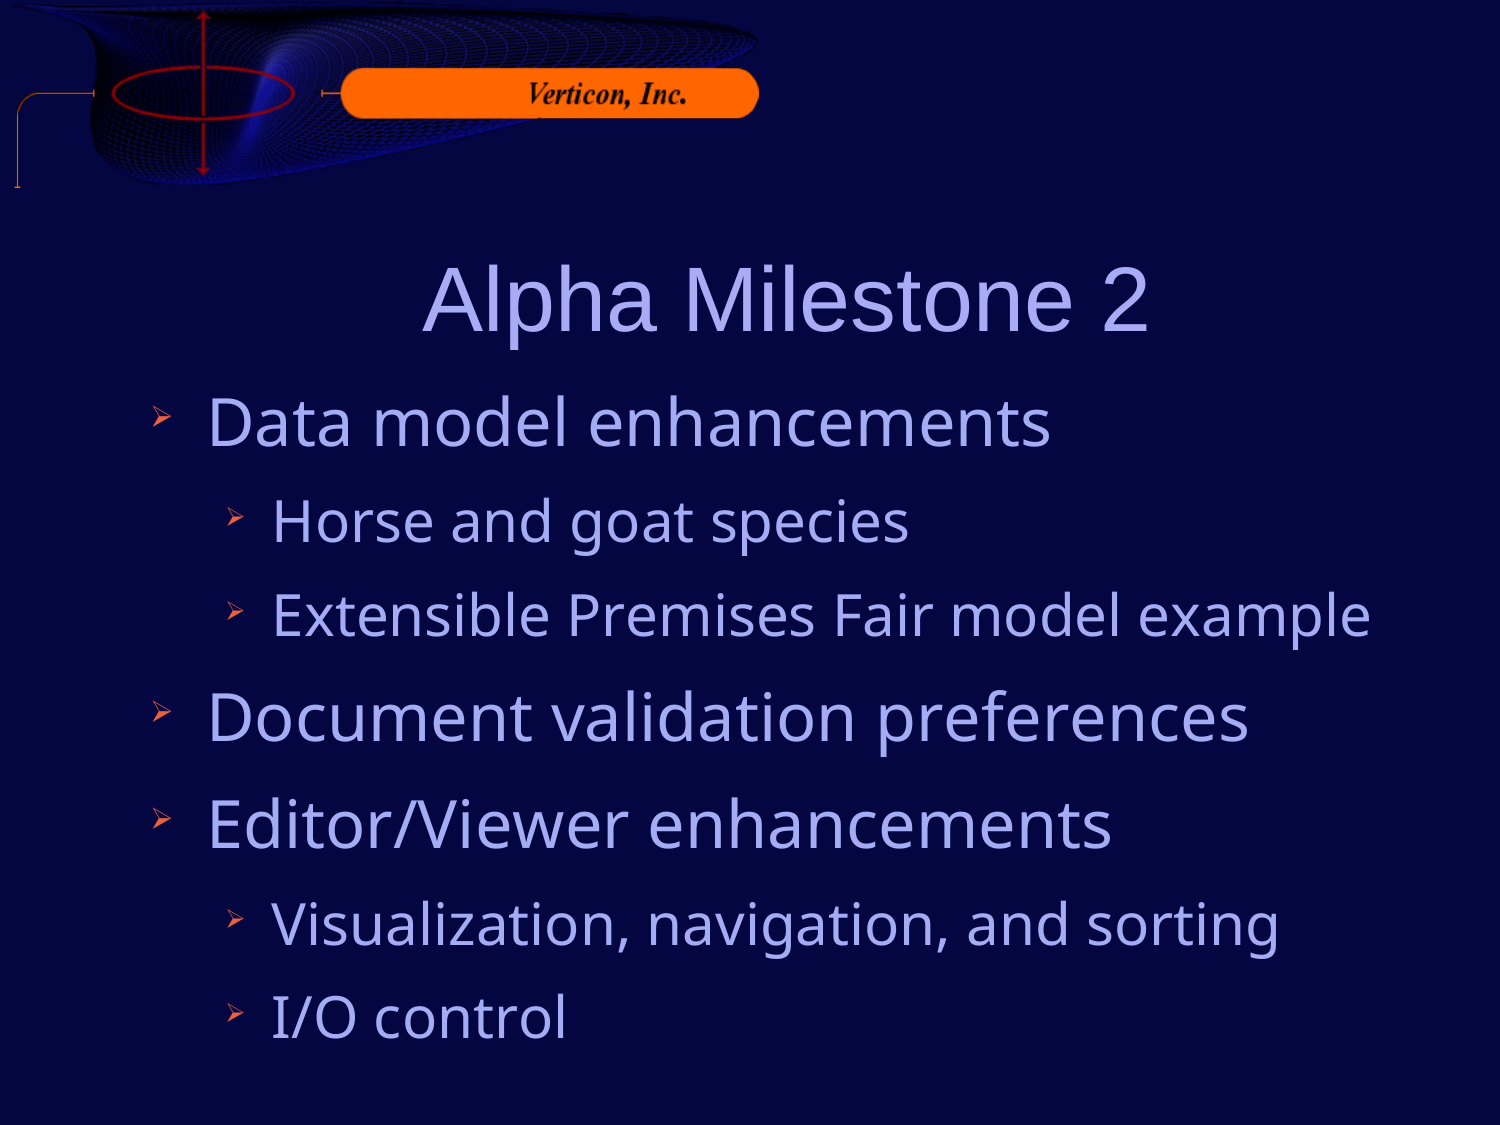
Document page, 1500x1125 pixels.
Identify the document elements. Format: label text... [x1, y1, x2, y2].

title Alpha Milestone 2 [112, 224, 1463, 376]
list Data model enhancements Horse and goat species Extensible Premises Fair model example Document validation preferences Editor/Viewer enhancements Visualization, navigation, and sorting I/O control [150, 375, 1385, 1064]
picture [8, 0, 759, 188]
